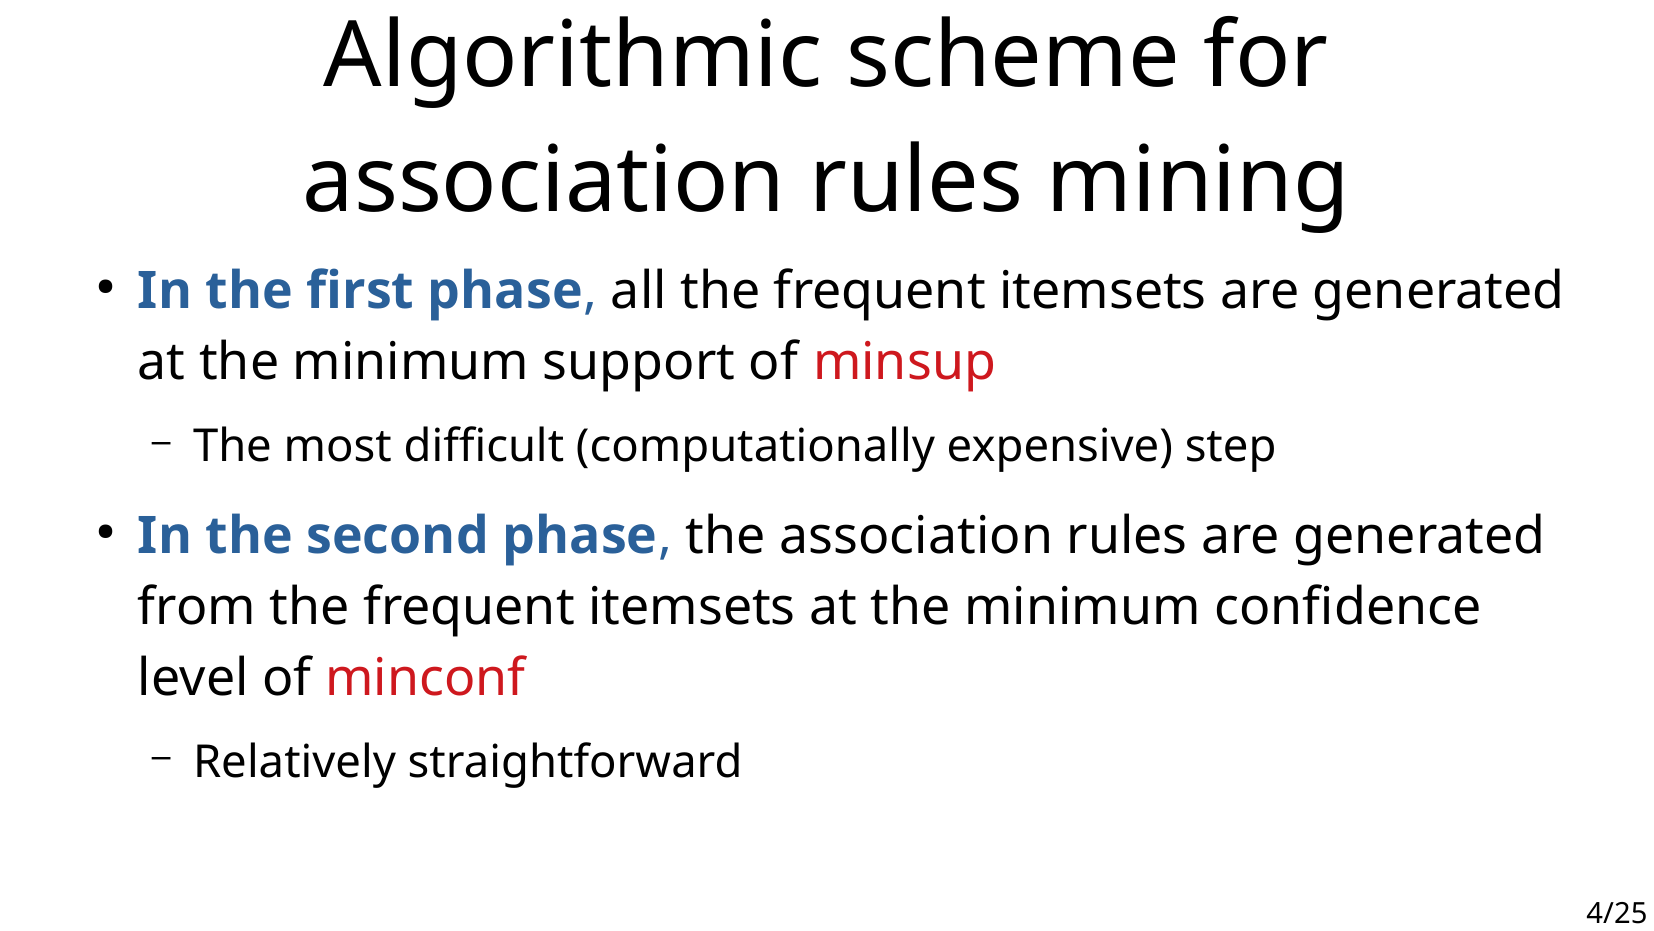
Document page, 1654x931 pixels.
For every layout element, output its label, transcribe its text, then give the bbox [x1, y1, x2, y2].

list In the first phase, all the frequent itemsets are generated at the minimum support of minsup The most difficult (computationally expensive) step In the second phase, the association rules are generated from the frequent itemsets at the minimum confidence level of minconf Relatively straightforward [82, 253, 1571, 793]
title Algorithmic scheme for association rules mining [82, 0, 1571, 243]
